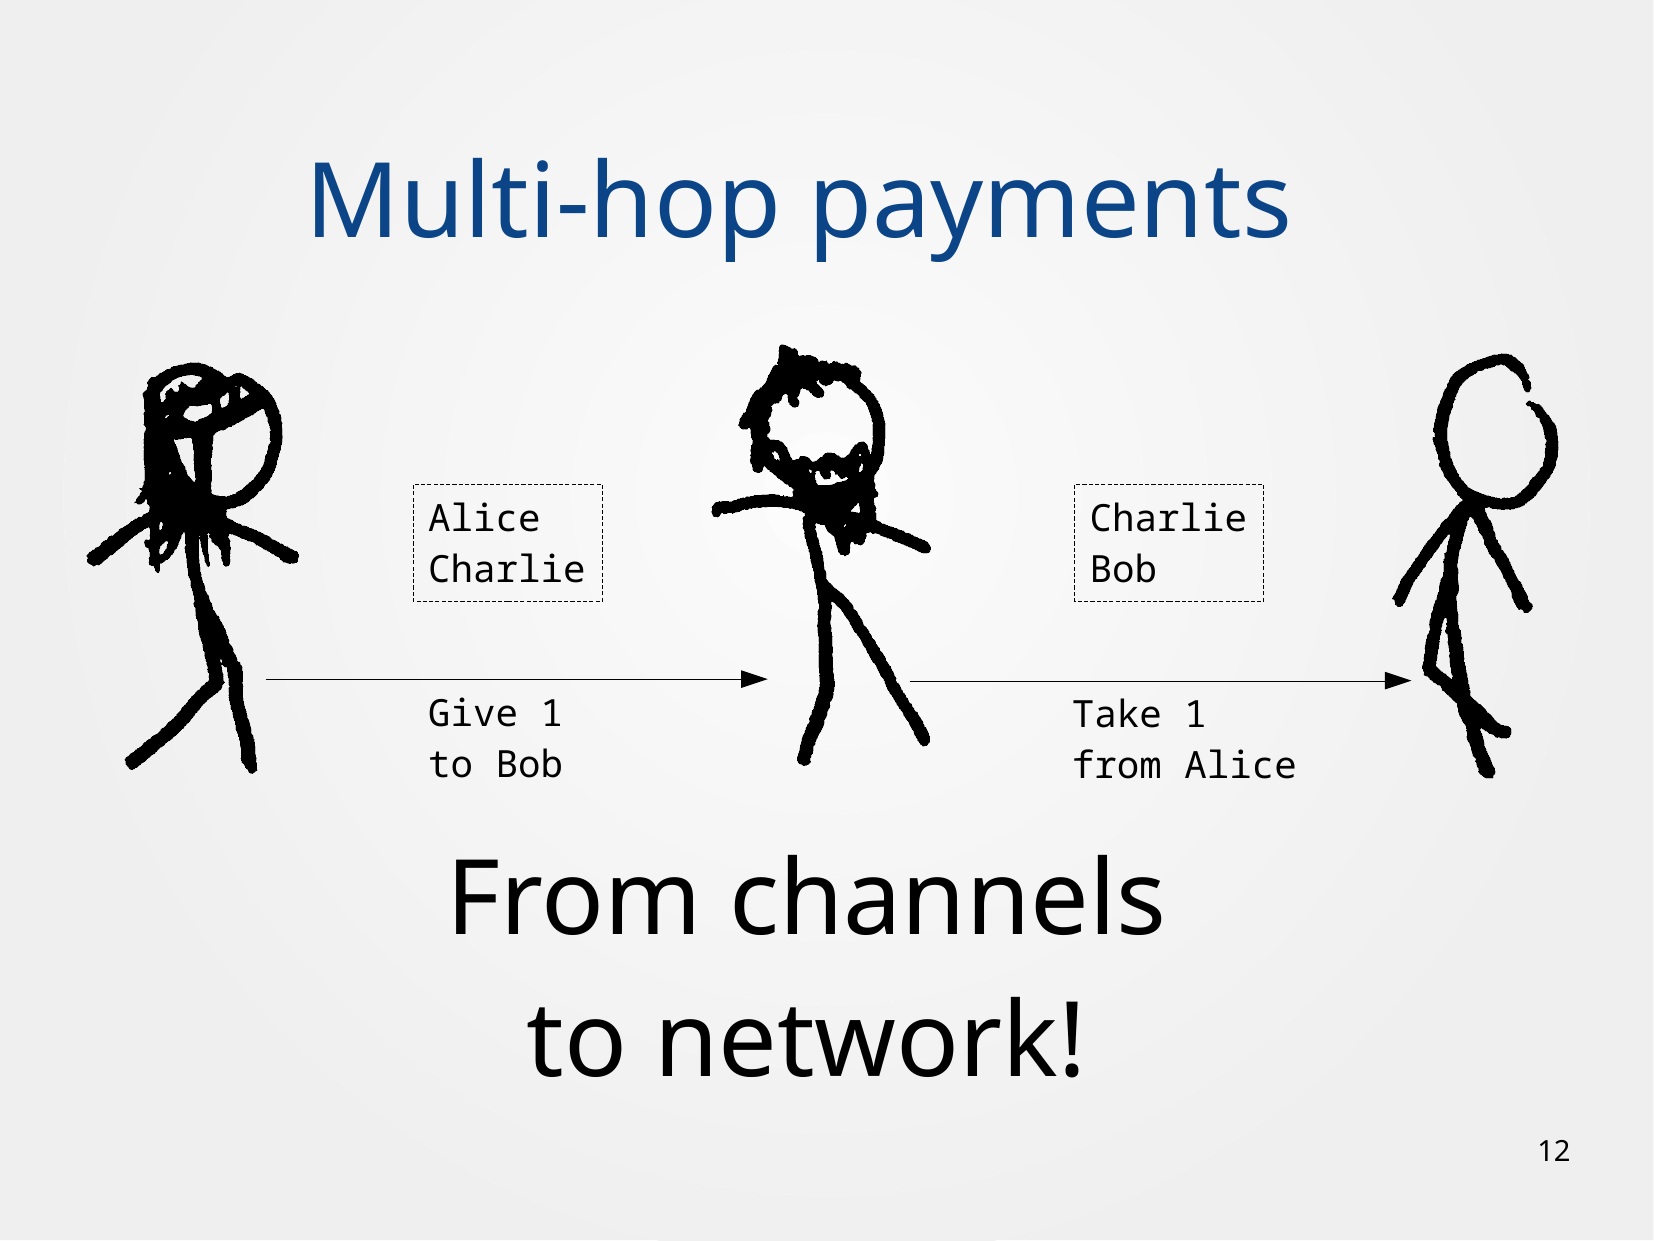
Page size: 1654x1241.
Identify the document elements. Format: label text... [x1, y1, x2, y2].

text_box Take 1 from Alice [1057, 682, 1329, 798]
title From channels to network! [446, 783, 1208, 1148]
text_box Alice Charlie [413, 484, 603, 602]
picture [84, 360, 302, 774]
picture [1387, 348, 1563, 783]
picture [708, 341, 934, 768]
text_box Charlie Bob [1074, 484, 1264, 602]
text_box Give 1 to Bob [413, 680, 591, 797]
title Multi-hop payments [305, 76, 1348, 319]
